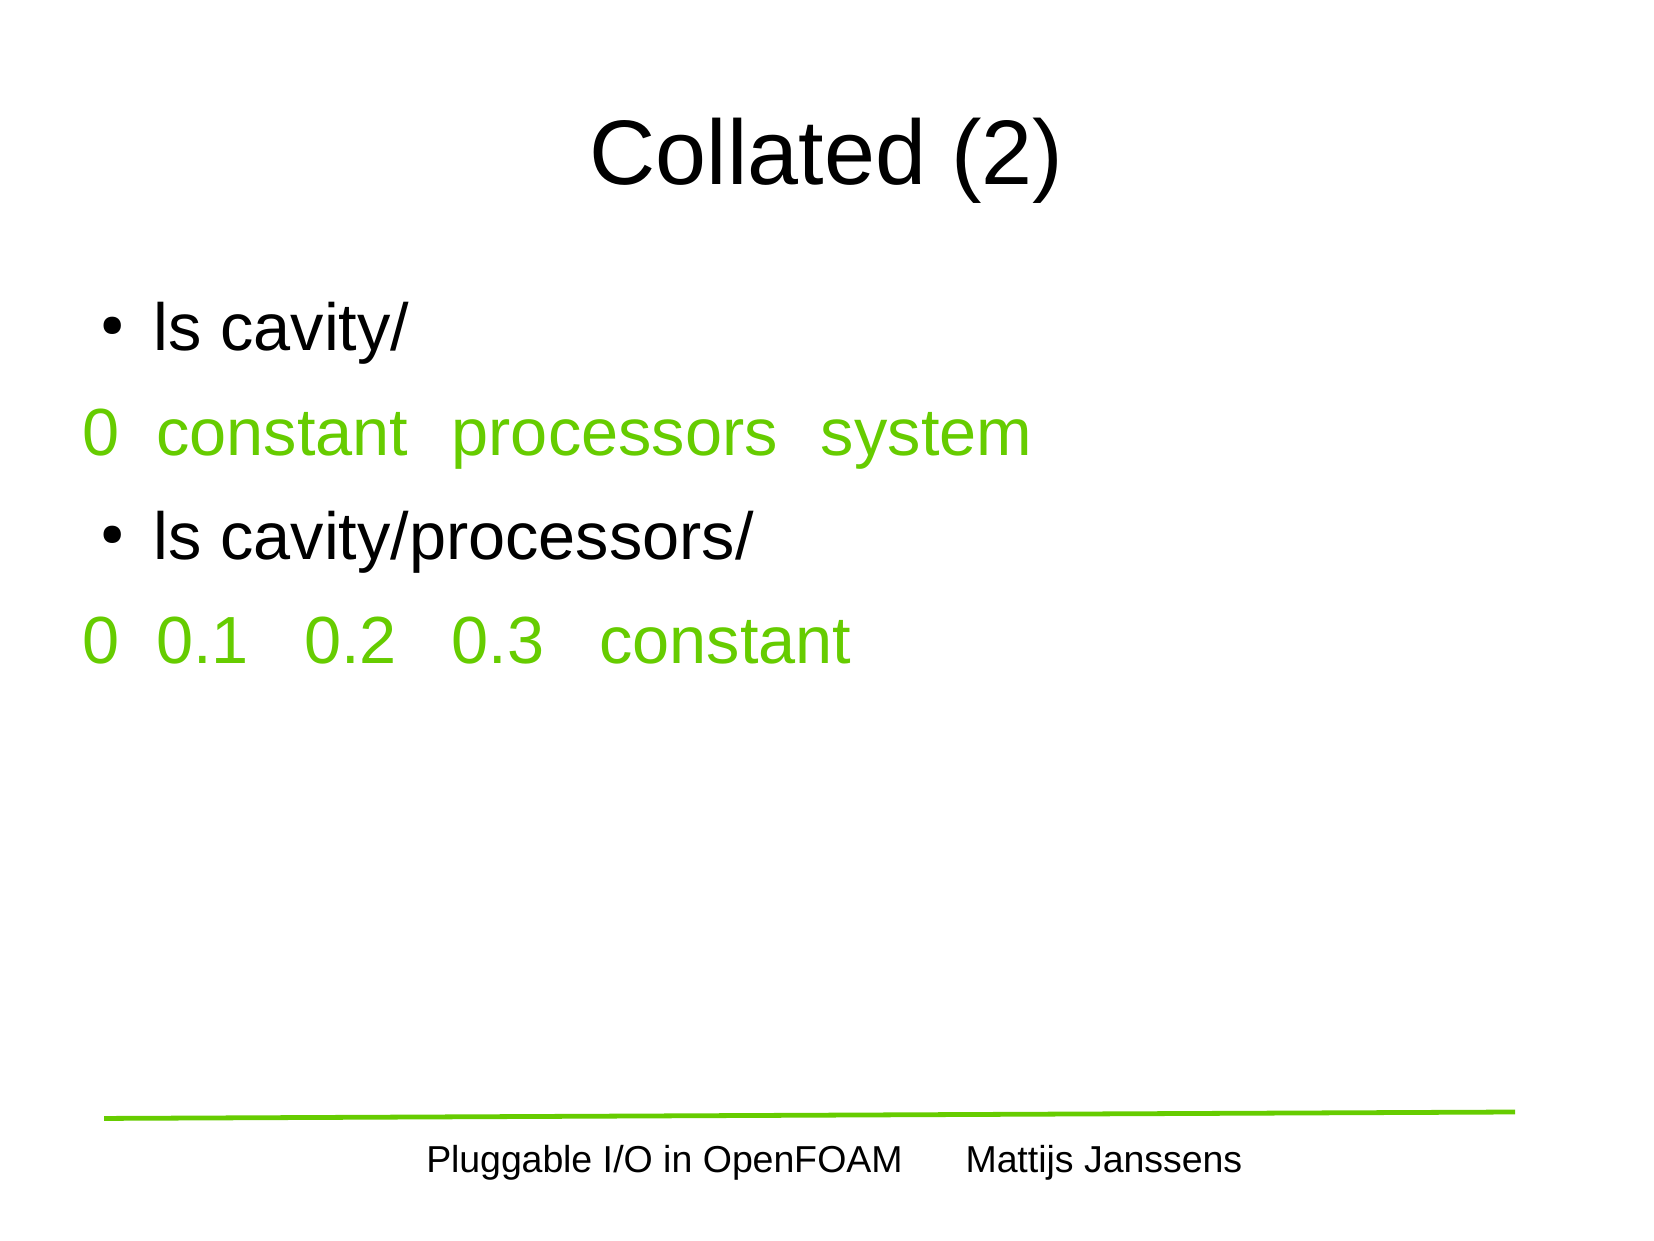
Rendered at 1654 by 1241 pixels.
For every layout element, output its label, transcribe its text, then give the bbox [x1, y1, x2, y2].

list ls cavity/ 0 constant processors system ls cavity/processors/ 0 0.1 0.2 0.3 constant [82, 290, 1571, 1010]
title Collated (2) [82, 49, 1571, 257]
